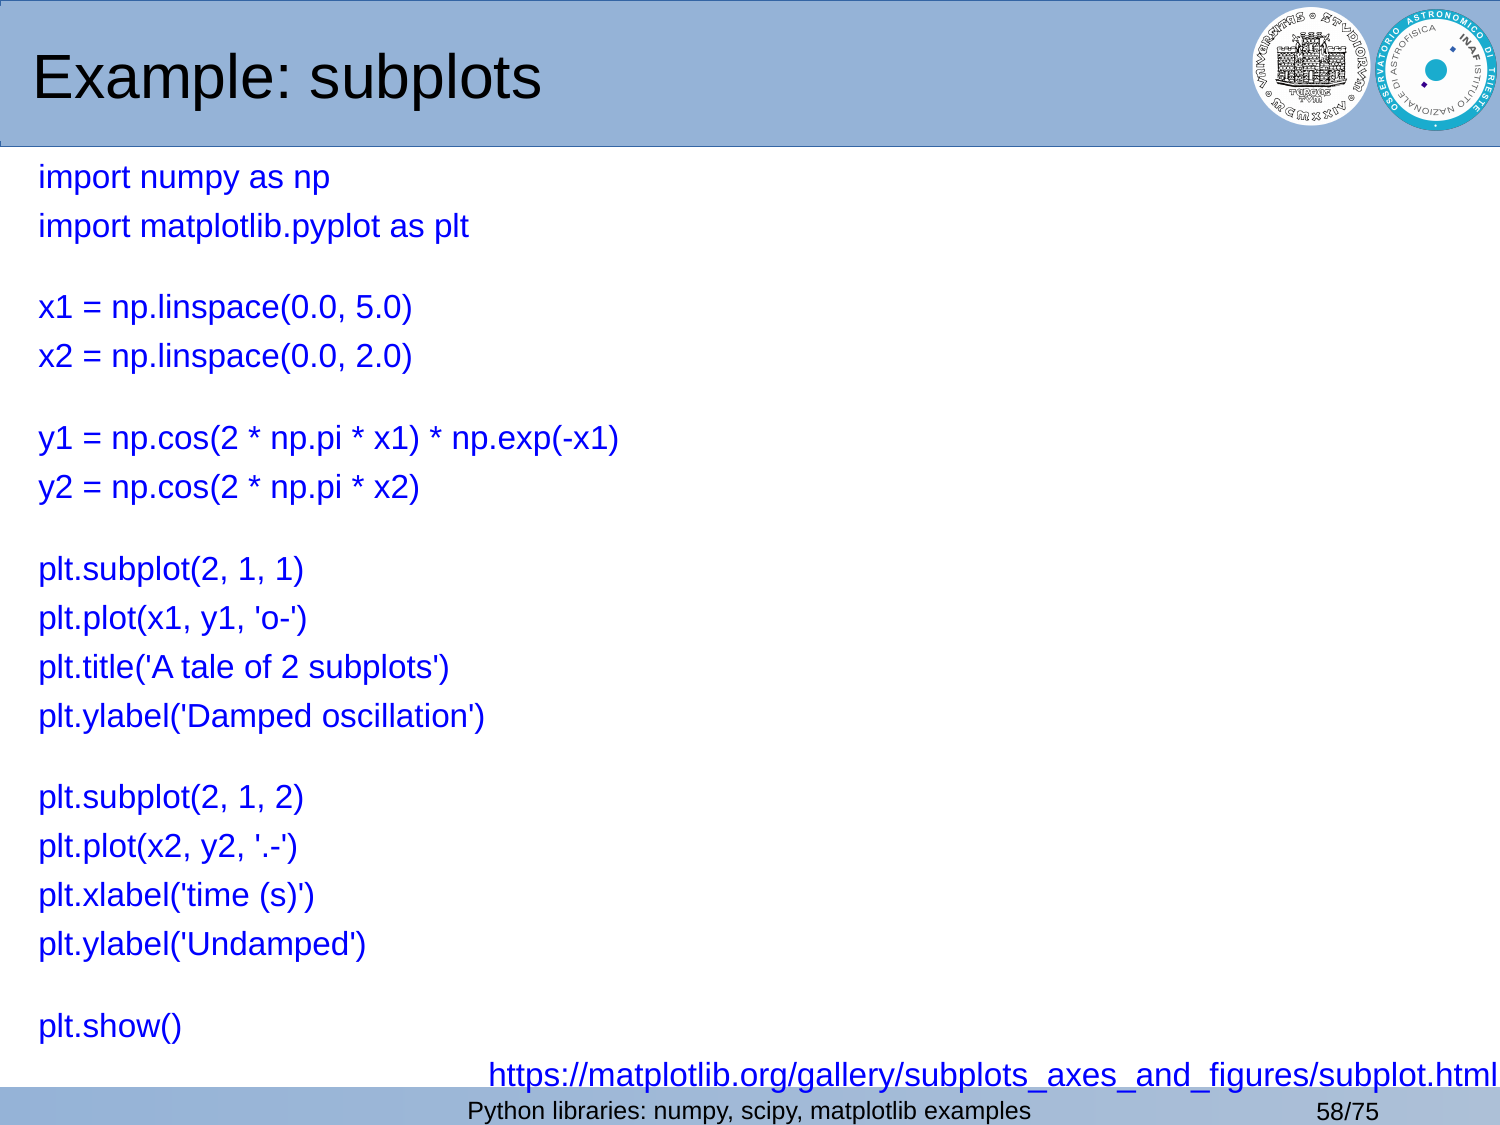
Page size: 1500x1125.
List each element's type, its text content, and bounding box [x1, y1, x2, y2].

list import numpy as np import matplotlib.pyplot as plt x1 = np.linspace(0.0, 5.0) x2 = np.linspace(0.0, 2.0) y1 = np.cos(2 * np.pi * x1) * np.exp(-x1) y2 = np.cos(2 * np.pi * x2) plt.subplot(2, 1, 1) plt.plot(x1, y1, 'o-') plt.title('A tale of 2 subplots') plt.ylabel('Damped oscillation') plt.subplot(2, 1, 2) plt.plot(x2, y2, '.-') plt.xlabel('time (s)') plt.ylabel('Undamped') plt.show() https://matplotlib.org/gallery/subplots_axes_and_figures/subplot.html [23, 147, 1500, 1049]
text_box Example: subplots [0, 5, 1253, 141]
picture [1253, 0, 1500, 147]
